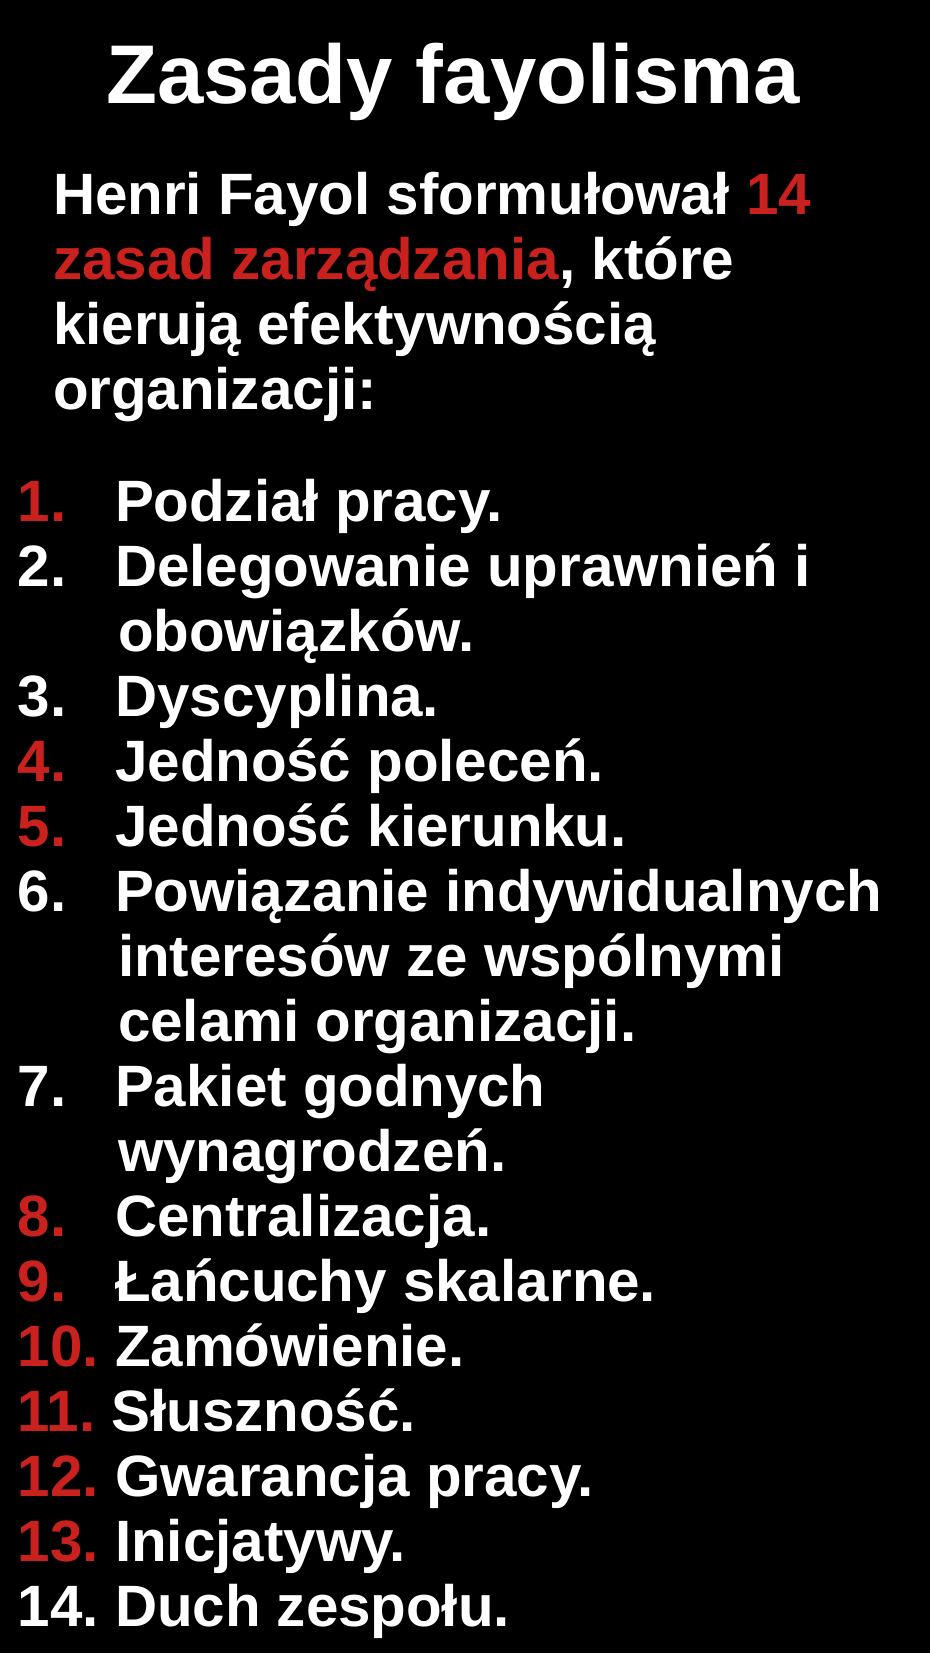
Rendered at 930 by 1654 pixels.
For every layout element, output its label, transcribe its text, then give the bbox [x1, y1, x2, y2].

title Zasady fayolisma [0, 0, 930, 150]
subtitle Henri Fayol sformułował 14 zasad zarządzania, które kierują efektywnością organizacji: Podział pracy. Delegowanie uprawnień i obowiązków. Dyscyplina. Jedność poleceń. Jedność kierunku. Powiązanie indywidualnych interesów ze wspólnymi celami organizacji. Pakiet godnych wynagrodzeń. Centralizacja. Łańcuchy skalarne. Zamówienie. Słuszność. Gwarancja pracy. Inicjatywy. Duch zespołu. [17, 161, 930, 1639]
